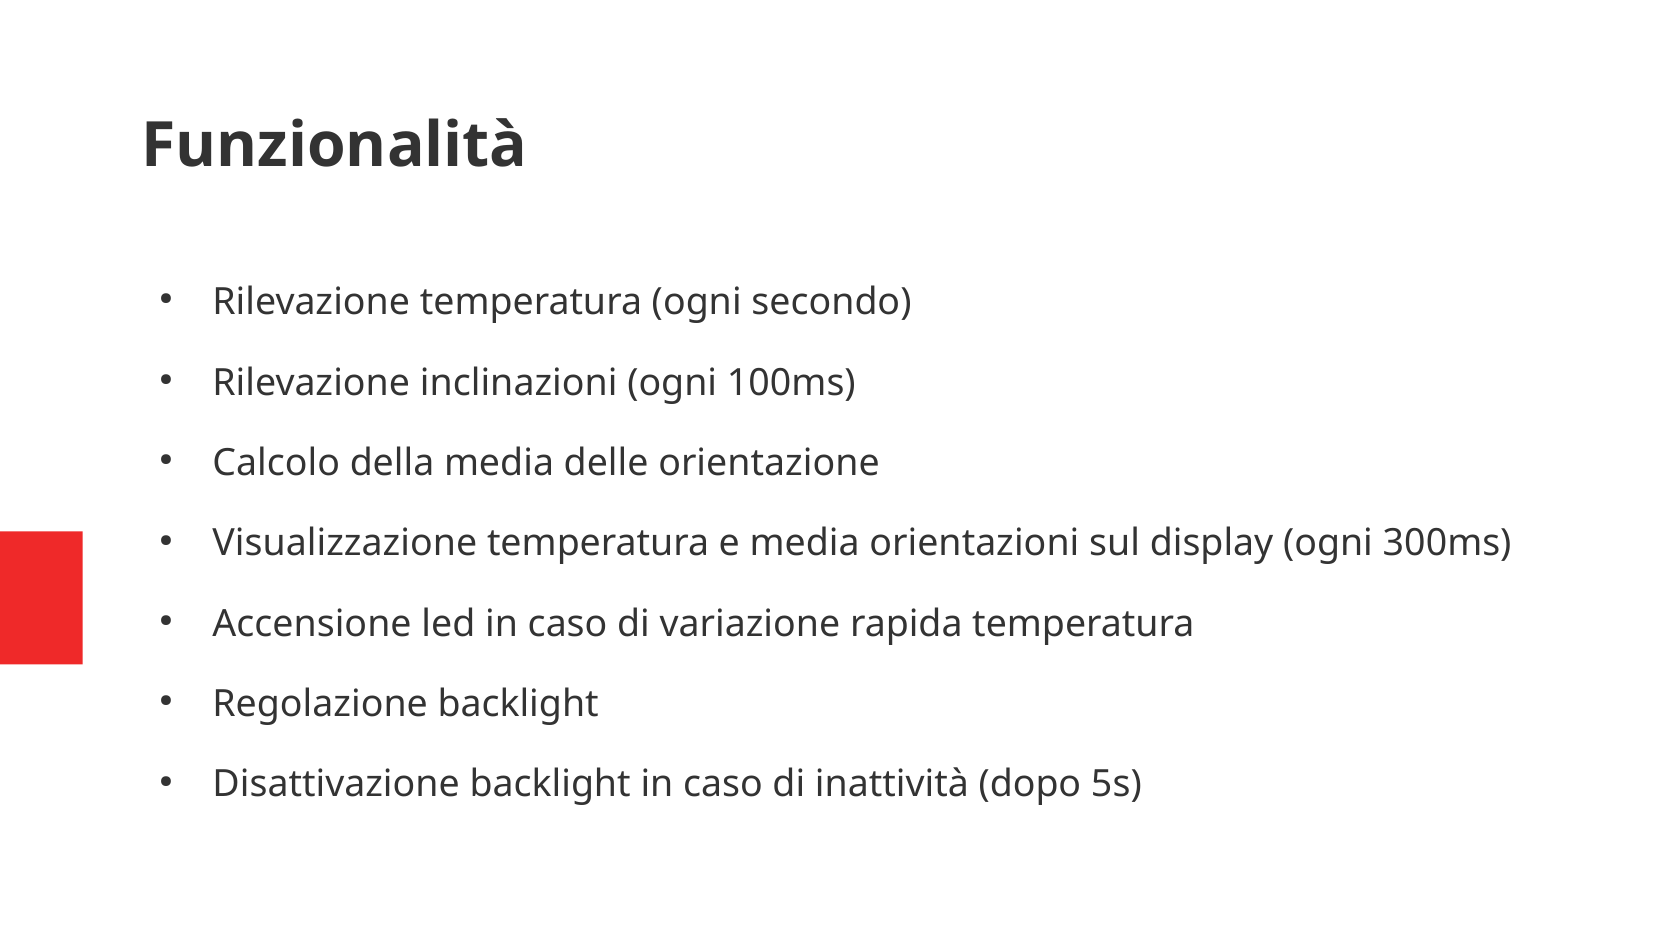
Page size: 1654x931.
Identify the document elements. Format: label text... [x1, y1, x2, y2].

title Funzionalità [141, 53, 1548, 231]
list Rilevazione temperatura (ogni secondo) Rilevazione inclinazioni (ogni 100ms) Calcolo della media delle orientazione Visualizzazione temperatura e media orientazioni sul display (ogni 300ms) Accensione led in caso di variazione rapida temperatura Regolazione backlight Disattivazione backlight in caso di inattività (dopo 5s) [141, 274, 1548, 815]
